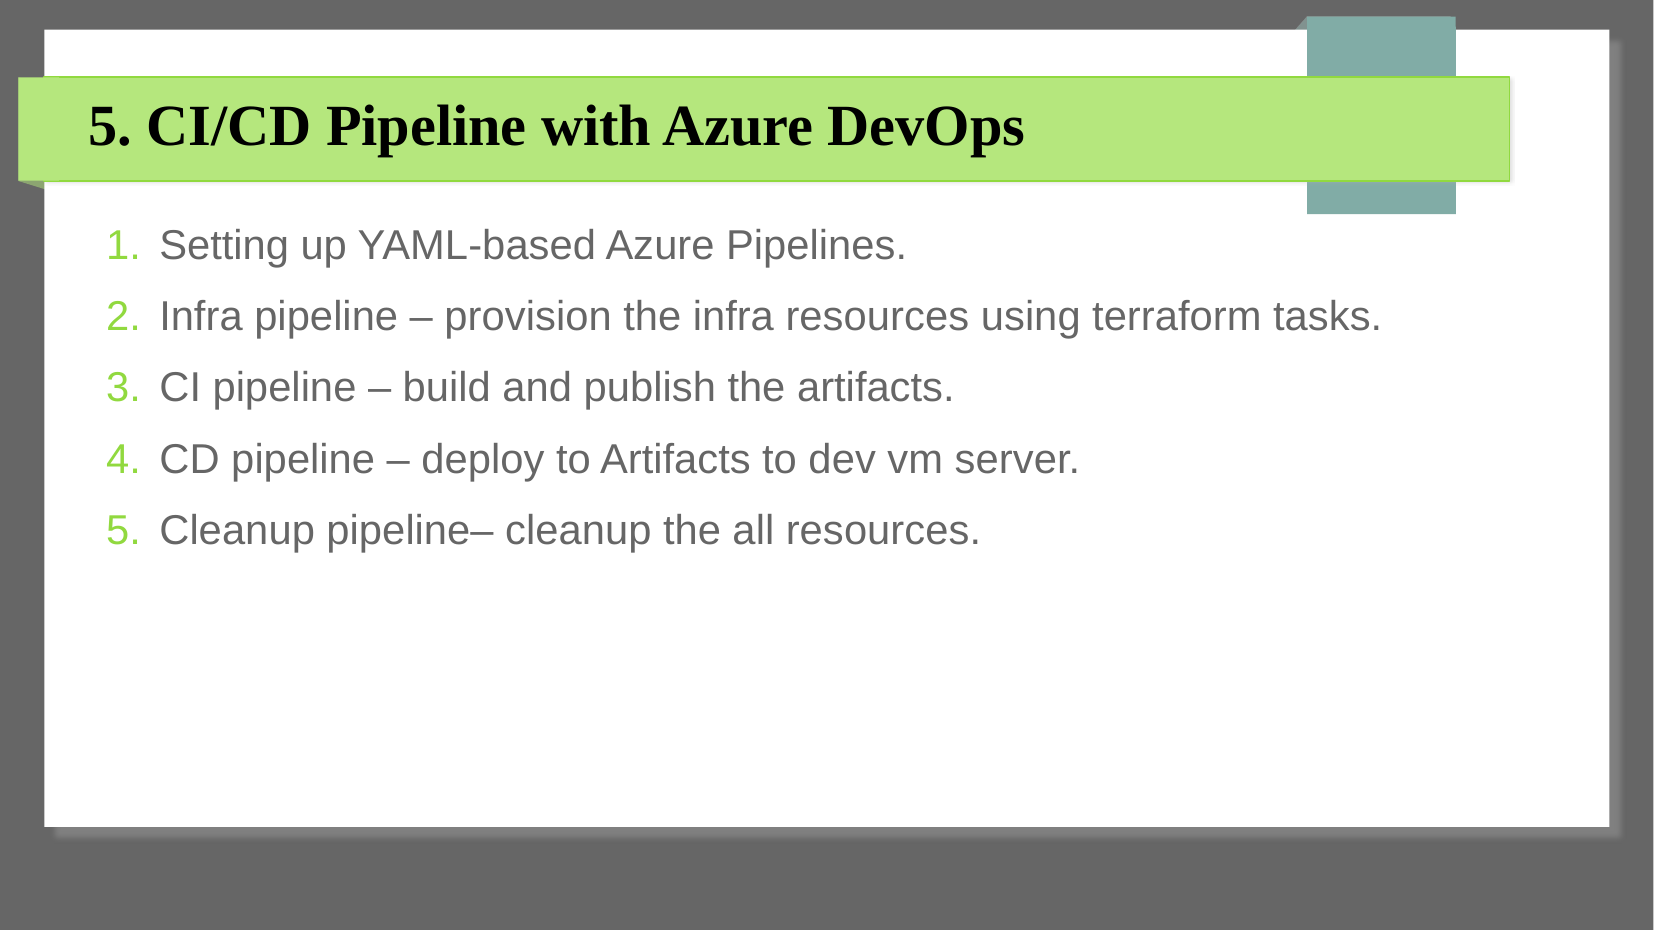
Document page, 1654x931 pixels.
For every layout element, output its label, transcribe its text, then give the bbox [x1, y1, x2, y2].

title 5. CI/CD Pipeline with Azure DevOps [88, 73, 1506, 178]
list Setting up YAML-based Azure Pipelines. Infra pipeline – provision the infra resources using terraform tasks. CI pipeline – build and publish the artifacts. CD pipeline – deploy to Artifacts to dev vm server. Cleanup pipeline– cleanup the all resources. [88, 221, 1565, 813]
